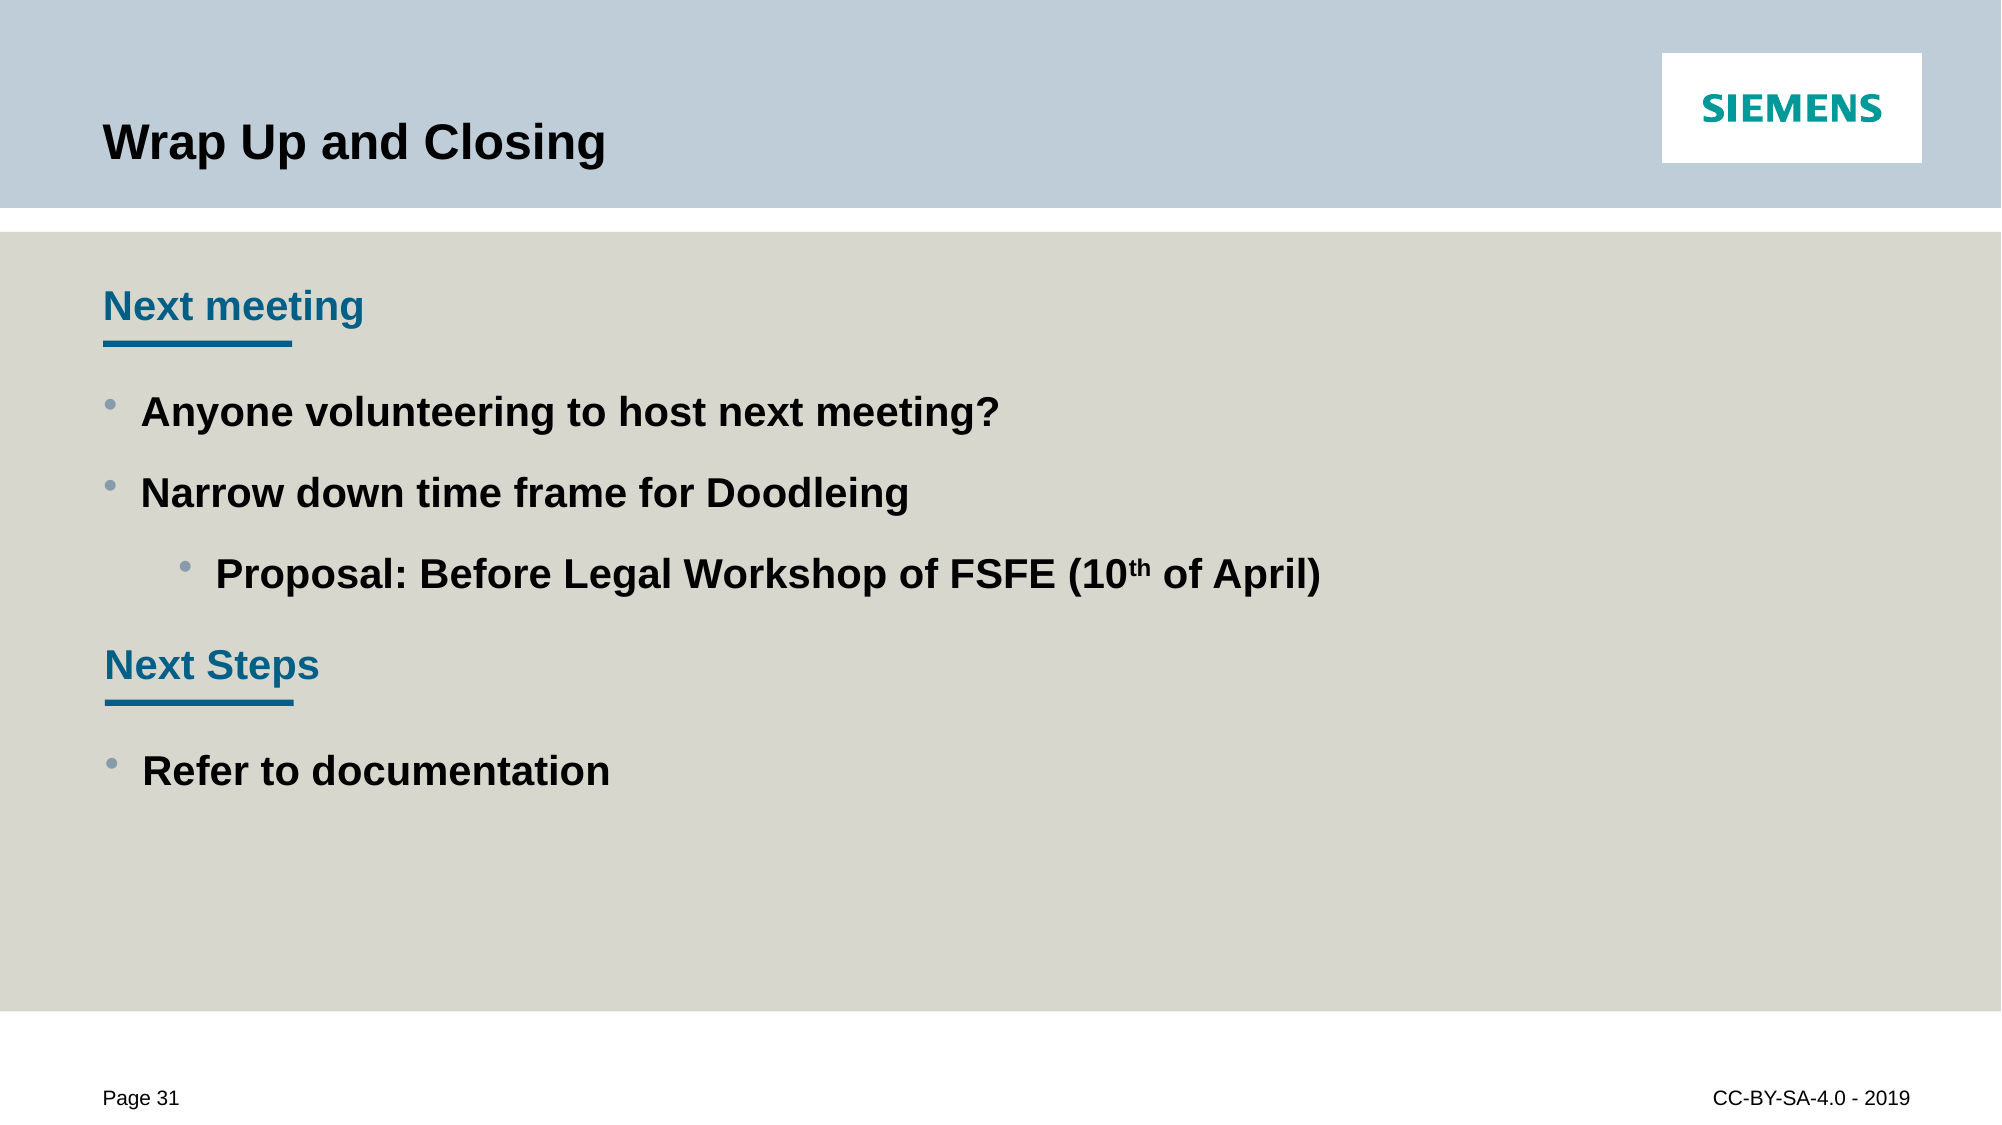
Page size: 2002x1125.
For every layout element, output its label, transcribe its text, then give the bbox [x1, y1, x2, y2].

text_box Next meeting [102, 278, 1286, 330]
text_box Refer to documentation [104, 718, 1523, 794]
text_box Next Steps [104, 637, 1287, 688]
text_box Anyone volunteering to host next meeting? Narrow down time frame for Doodleing Proposal: Before Legal Workshop of FSFE (10th of April) [103, 359, 1522, 679]
text_box [0, 231, 2001, 1012]
title Wrap Up and Closing [0, 0, 2001, 208]
